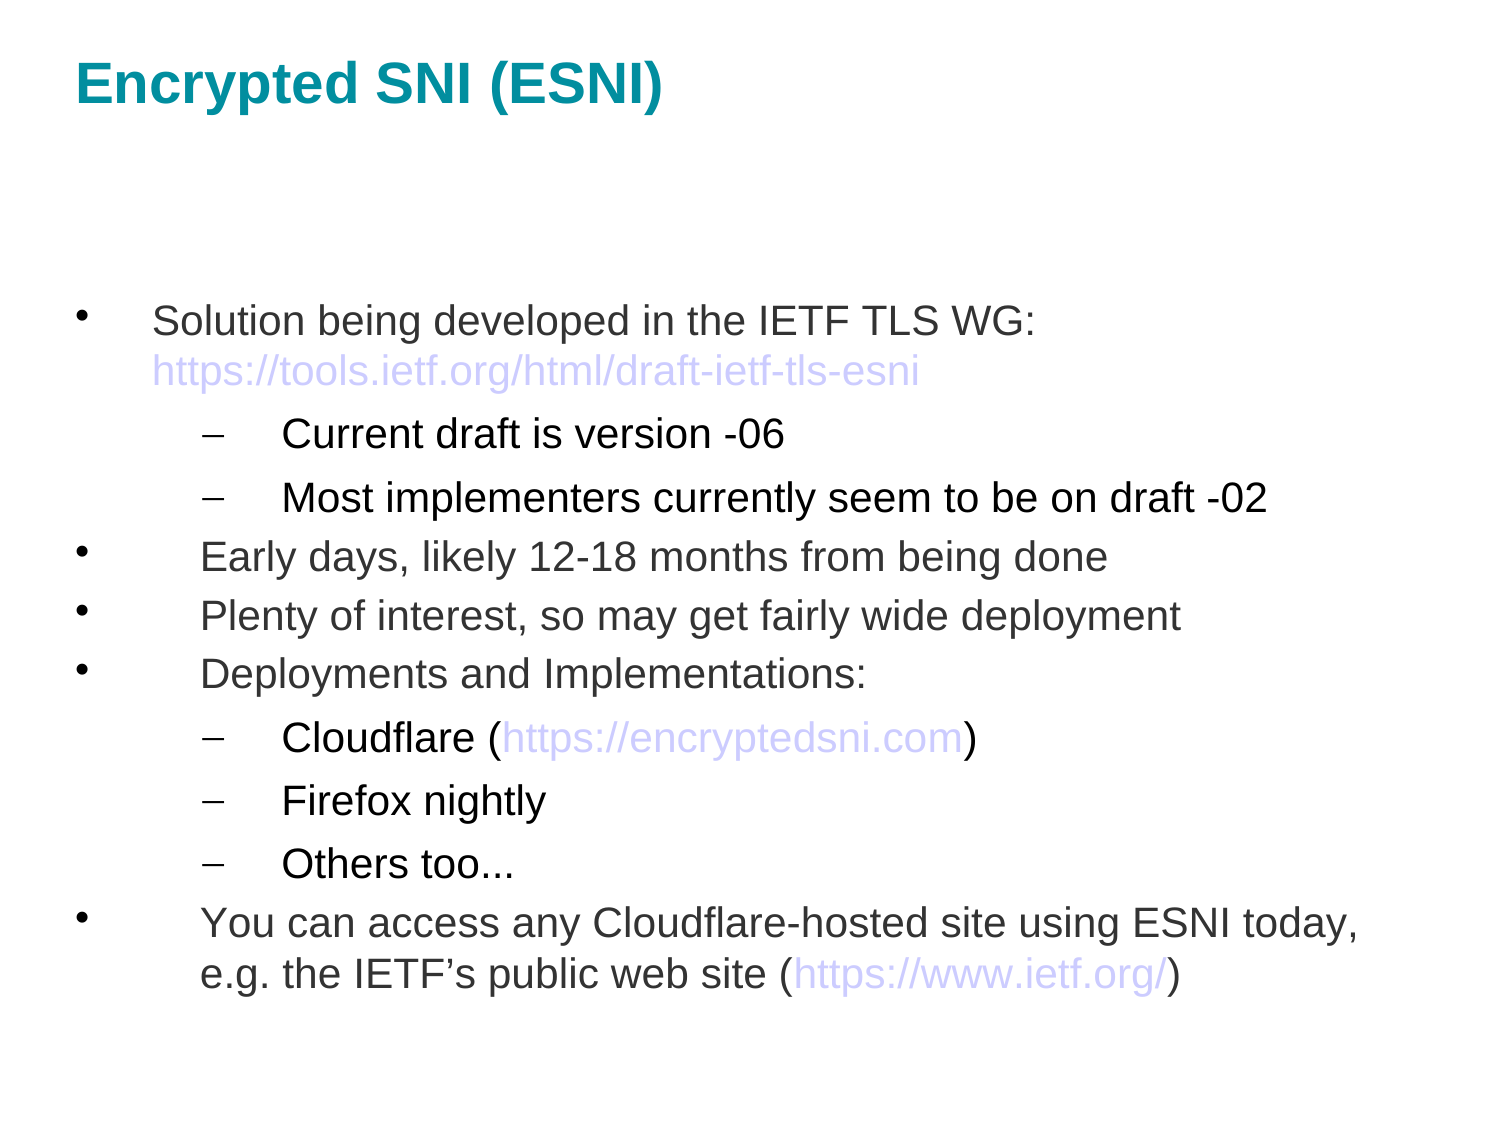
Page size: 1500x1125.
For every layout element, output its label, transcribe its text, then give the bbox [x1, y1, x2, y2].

list Solution being developed in the IETF TLS WG: https://tools.ietf.org/html/draft-ietf-tls-esni Current draft is version -06 Most implementers currently seem to be on draft -02 Early days, likely 12-18 months from being done Plenty of interest, so may get fairly wide deployment Deployments and Implementations: Cloudflare (https://encryptedsni.com) Firefox nightly Others too... You can access any Cloudflare-hosted site using ESNI today, e.g. the IETF’s public web site (https://www.ietf.org/) [75, 233, 1426, 998]
title Encrypted SNI (ESNI) [75, 44, 1426, 233]
